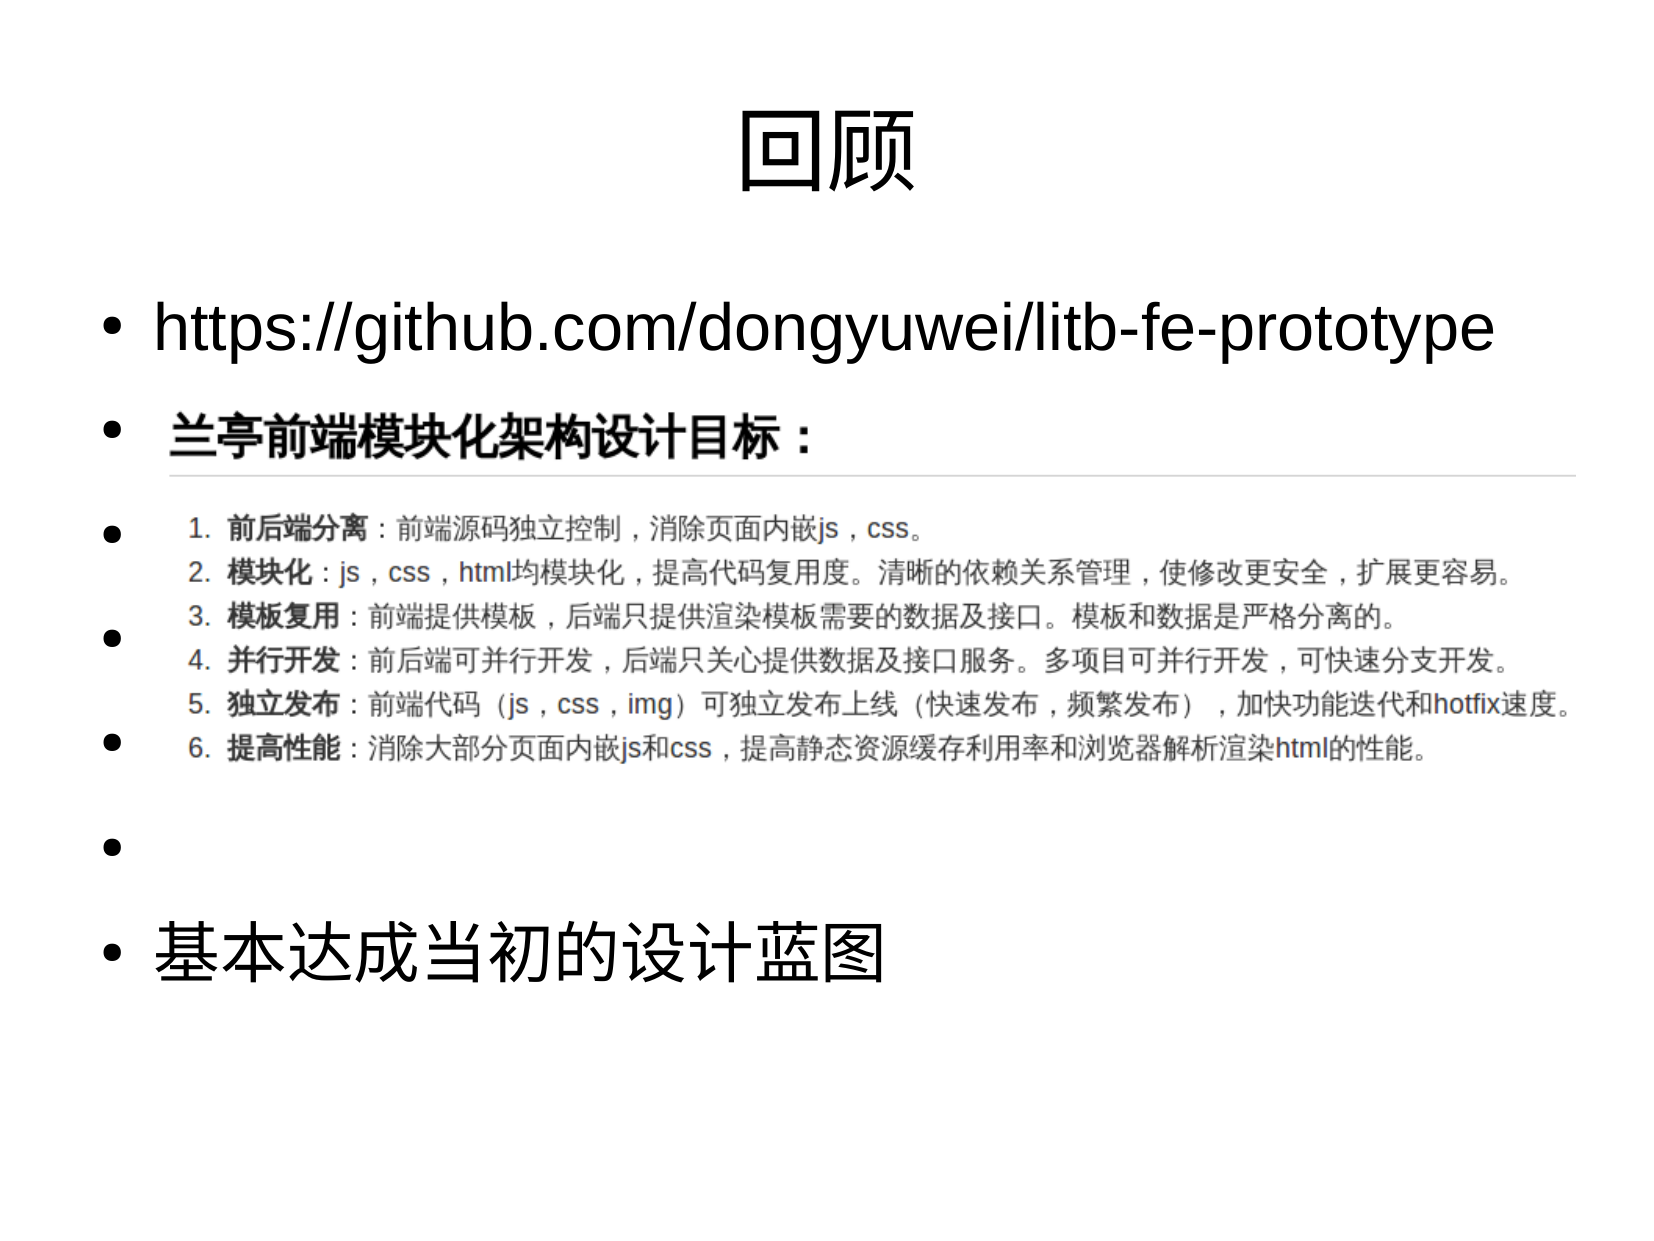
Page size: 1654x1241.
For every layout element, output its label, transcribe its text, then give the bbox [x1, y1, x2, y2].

title 回顾 [82, 49, 1571, 257]
picture [143, 389, 1576, 775]
list https://github.com/dongyuwei/litb-fe-prototype 基本达成当初的设计蓝图 [82, 290, 1538, 1010]
